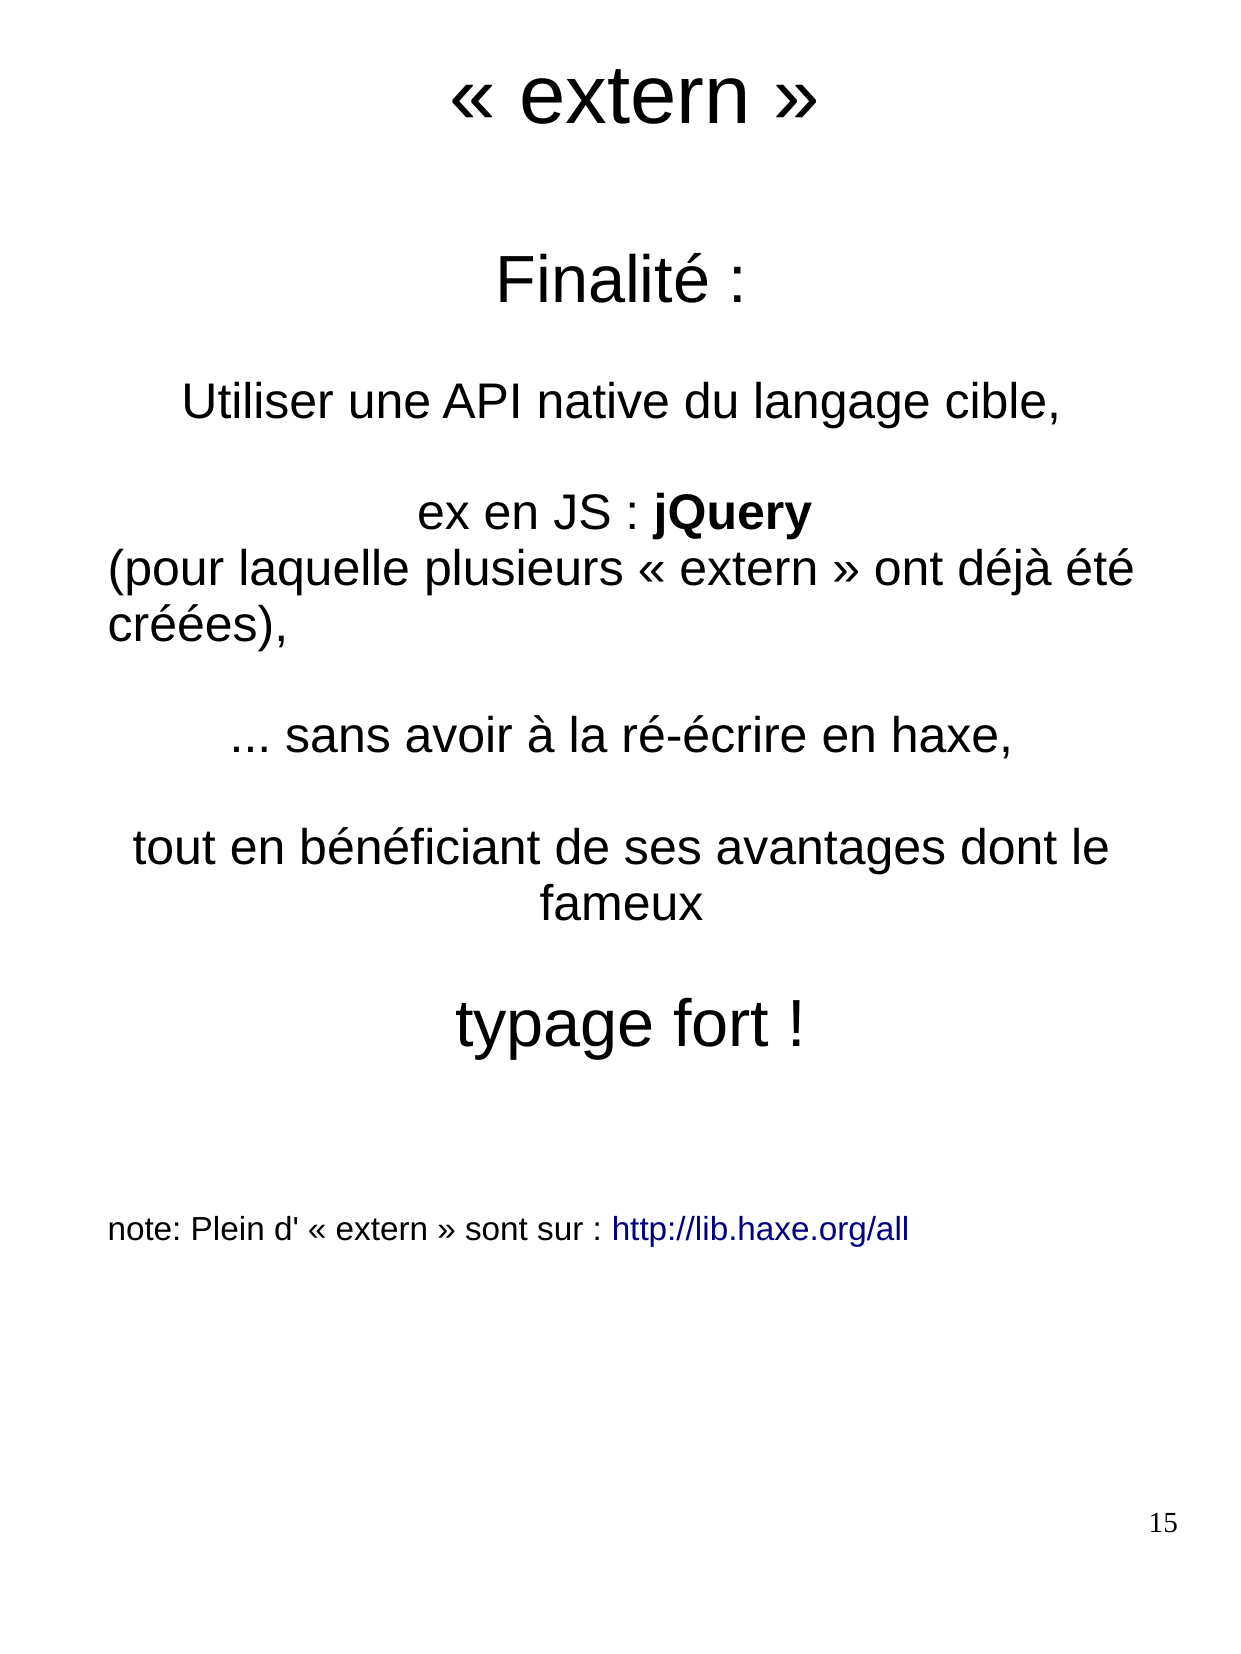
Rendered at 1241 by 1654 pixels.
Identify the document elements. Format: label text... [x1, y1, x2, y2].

text_box « extern » [435, 41, 844, 186]
text_box Finalité : Utiliser une API native du langage cible, ex en JS : jQuery (pour laquelle plusieurs « extern » ont déjà été créées), ... sans avoir à la ré-écrire en haxe, tout en bénéficiant de ses avantages dont le fameux typage fort ! note: Plein d' « extern » sont sur : http://lib.haxe.org/all [92, 235, 1154, 1496]
